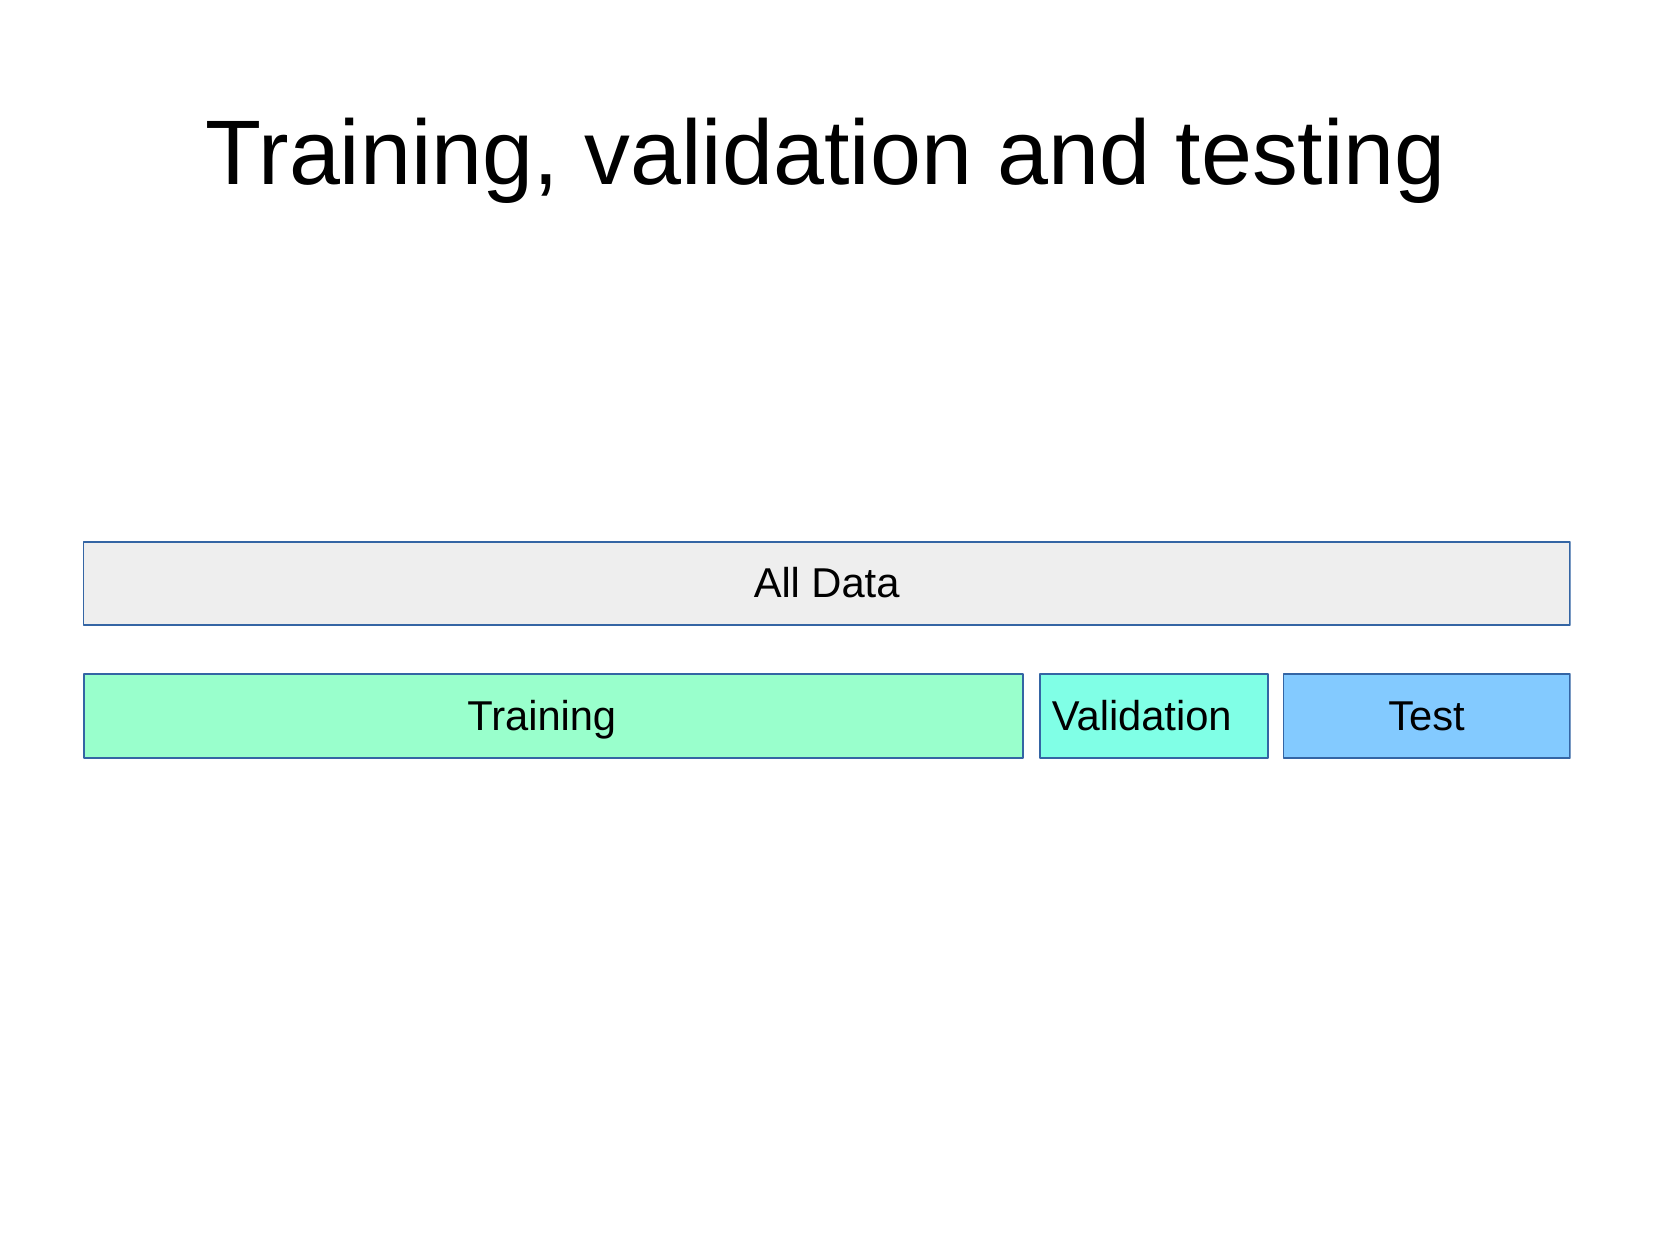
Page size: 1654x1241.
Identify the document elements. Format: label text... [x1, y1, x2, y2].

picture [82, 540, 1571, 759]
title Training, validation and testing [82, 49, 1571, 257]
